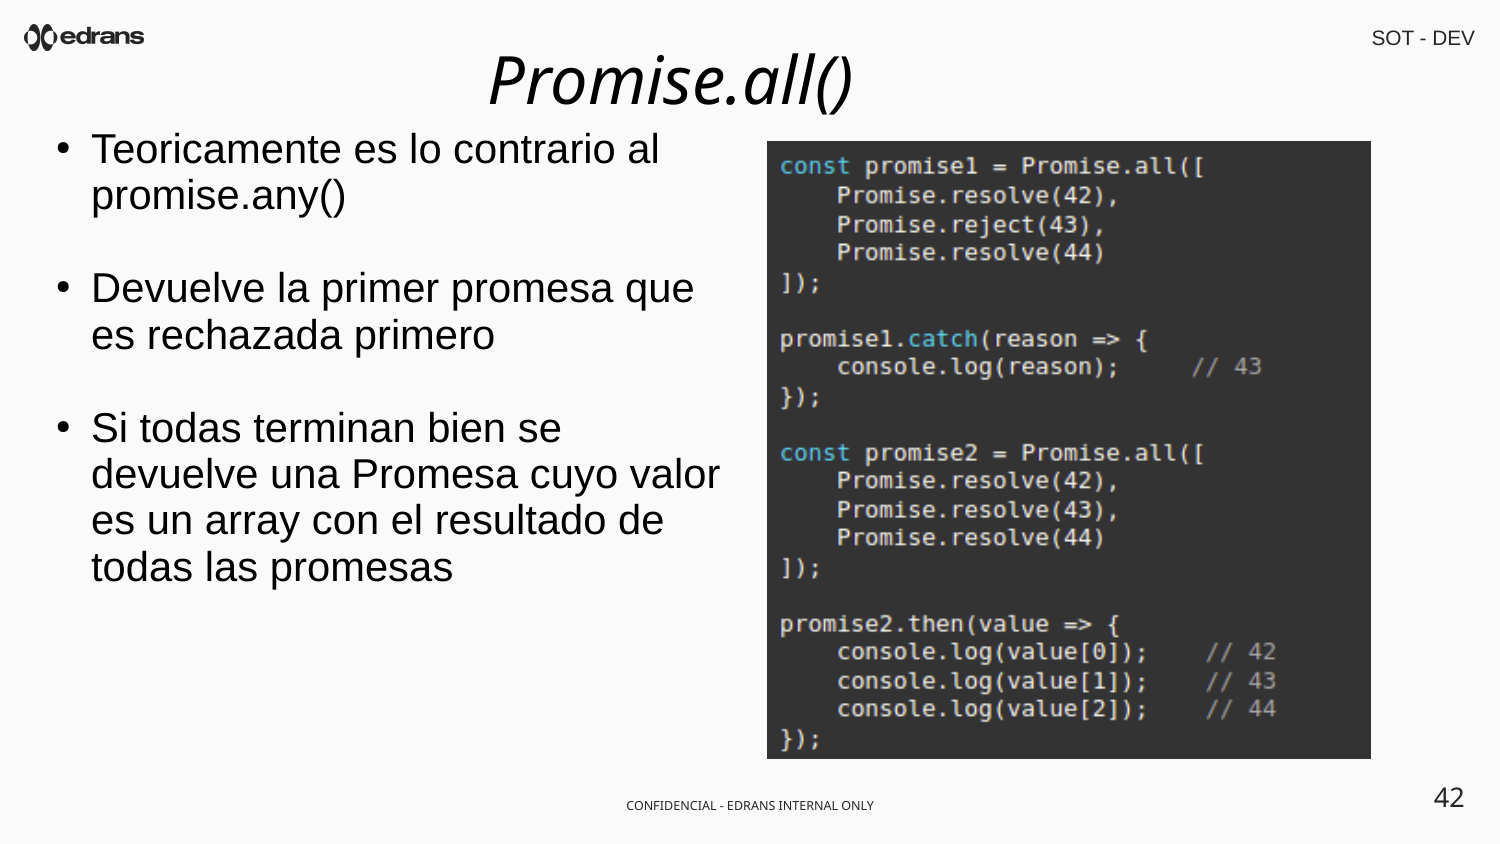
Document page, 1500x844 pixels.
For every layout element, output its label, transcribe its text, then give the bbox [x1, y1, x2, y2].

text_box Teoricamente es lo contrario al promise.any() Devuelve la primer promesa que es rechazada primero Si todas terminan bien se devuelve una Promesa cuyo valor es un array con el resultado de todas las promesas [41, 118, 756, 794]
slide_number <número> [1389, 764, 1480, 830]
text_box Promise.all() [473, 25, 1500, 119]
text_box CONFIDENCIAL - EDRANS INTERNAL ONLY [613, 797, 887, 814]
picture [24, 24, 144, 51]
picture [767, 141, 1371, 759]
